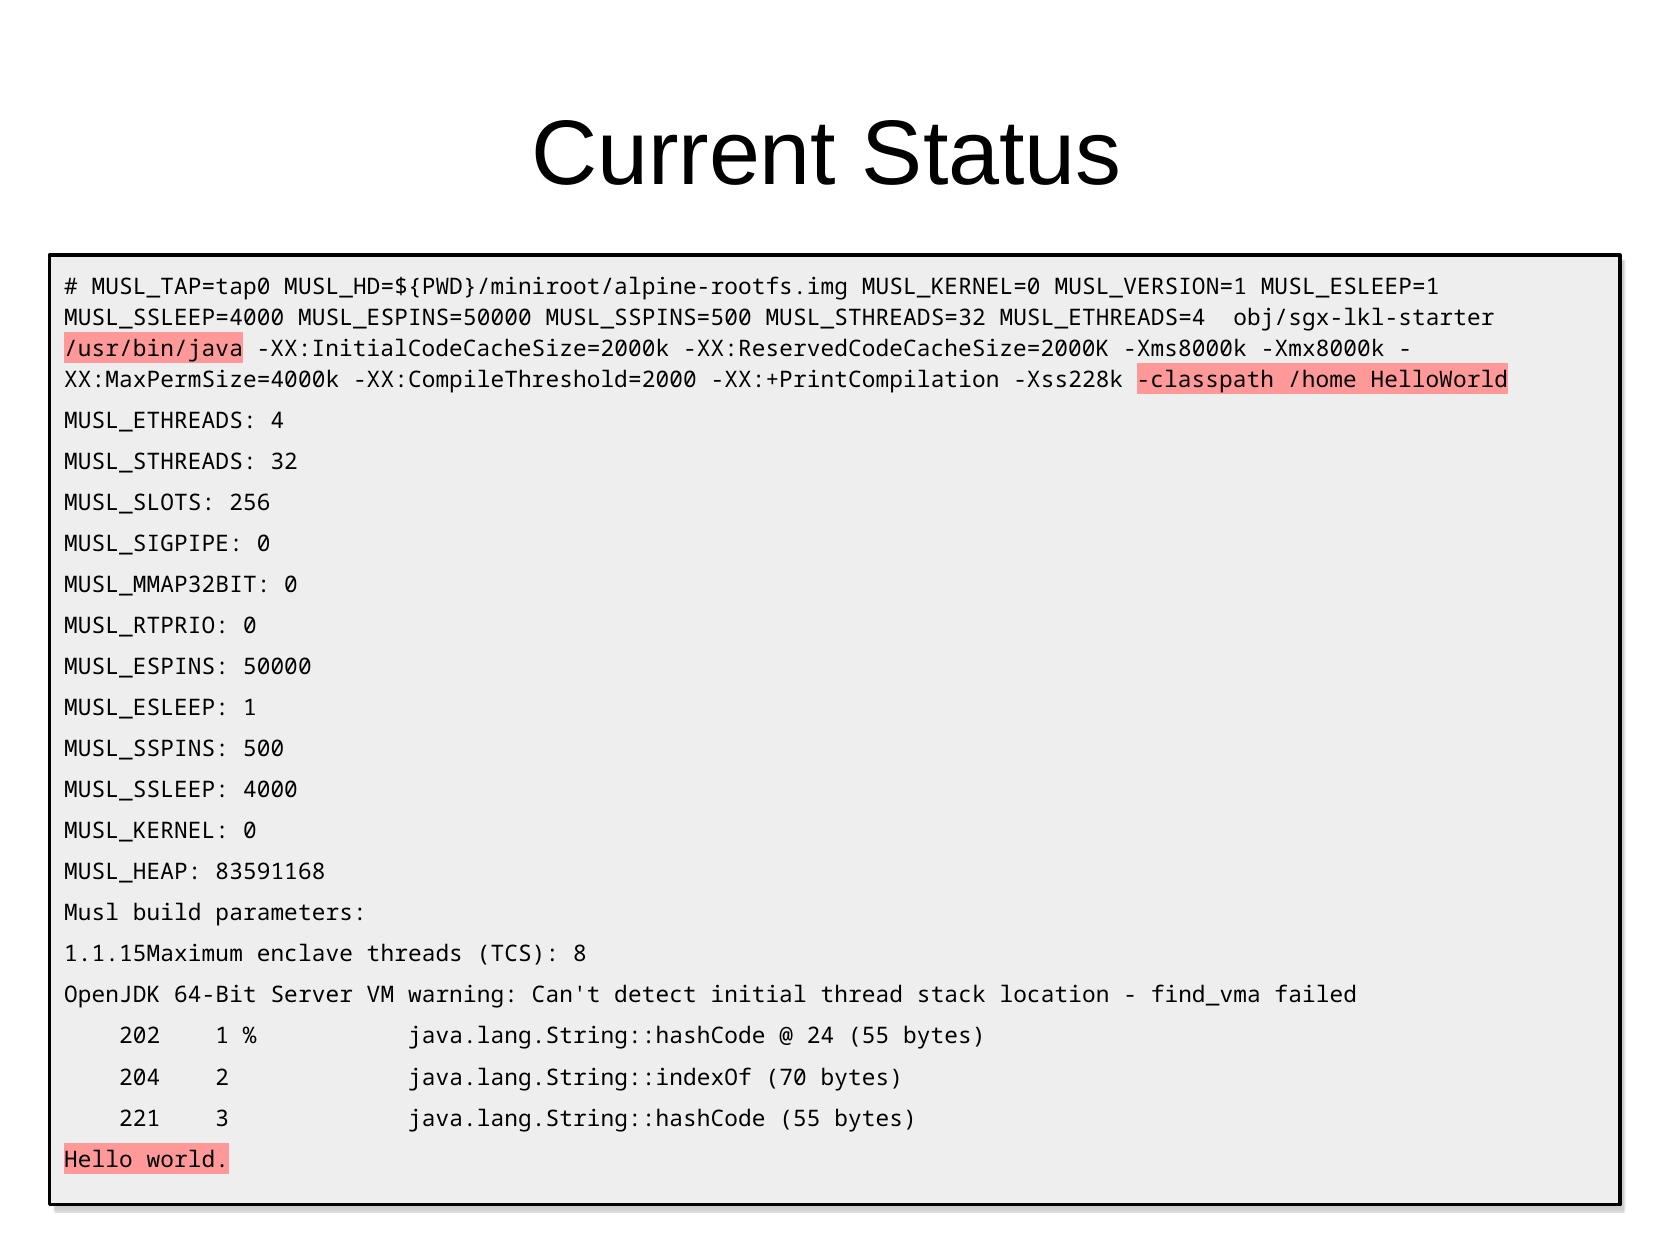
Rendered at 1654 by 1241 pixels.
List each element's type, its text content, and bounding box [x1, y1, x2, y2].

list # MUSL_TAP=tap0 MUSL_HD=${PWD}/miniroot/alpine-rootfs.img MUSL_KERNEL=0 MUSL_VERSION=1 MUSL_ESLEEP=1 MUSL_SSLEEP=4000 MUSL_ESPINS=50000 MUSL_SSPINS=500 MUSL_STHREADS=32 MUSL_ETHREADS=4 obj/sgx-lkl-starter /usr/bin/java -XX:InitialCodeCacheSize=2000k -XX:ReservedCodeCacheSize=2000K -Xms8000k -Xmx8000k -XX:MaxPermSize=4000k -XX:CompileThreshold=2000 -XX:+PrintCompilation -Xss228k -classpath /home HelloWorld MUSL_ETHREADS: 4 MUSL_STHREADS: 32 MUSL_SLOTS: 256 MUSL_SIGPIPE: 0 MUSL_MMAP32BIT: 0 MUSL_RTPRIO: 0 MUSL_ESPINS: 50000 MUSL_ESLEEP: 1 MUSL_SSPINS: 500 MUSL_SSLEEP: 4000 MUSL_KERNEL: 0 MUSL_HEAP: 83591168 Musl build parameters: 1.1.15Maximum enclave threads (TCS): 8 OpenJDK 64-Bit Server VM warning: Can't detect initial thread stack location - find_vma failed 202 1 % java.lang.String::hashCode @ 24 (55 bytes) 204 2 java.lang.String::indexOf (70 bytes) 221 3 java.lang.String::hashCode (55 bytes) Hello world. [49, 255, 1621, 1205]
title Current Status [82, 49, 1571, 253]
